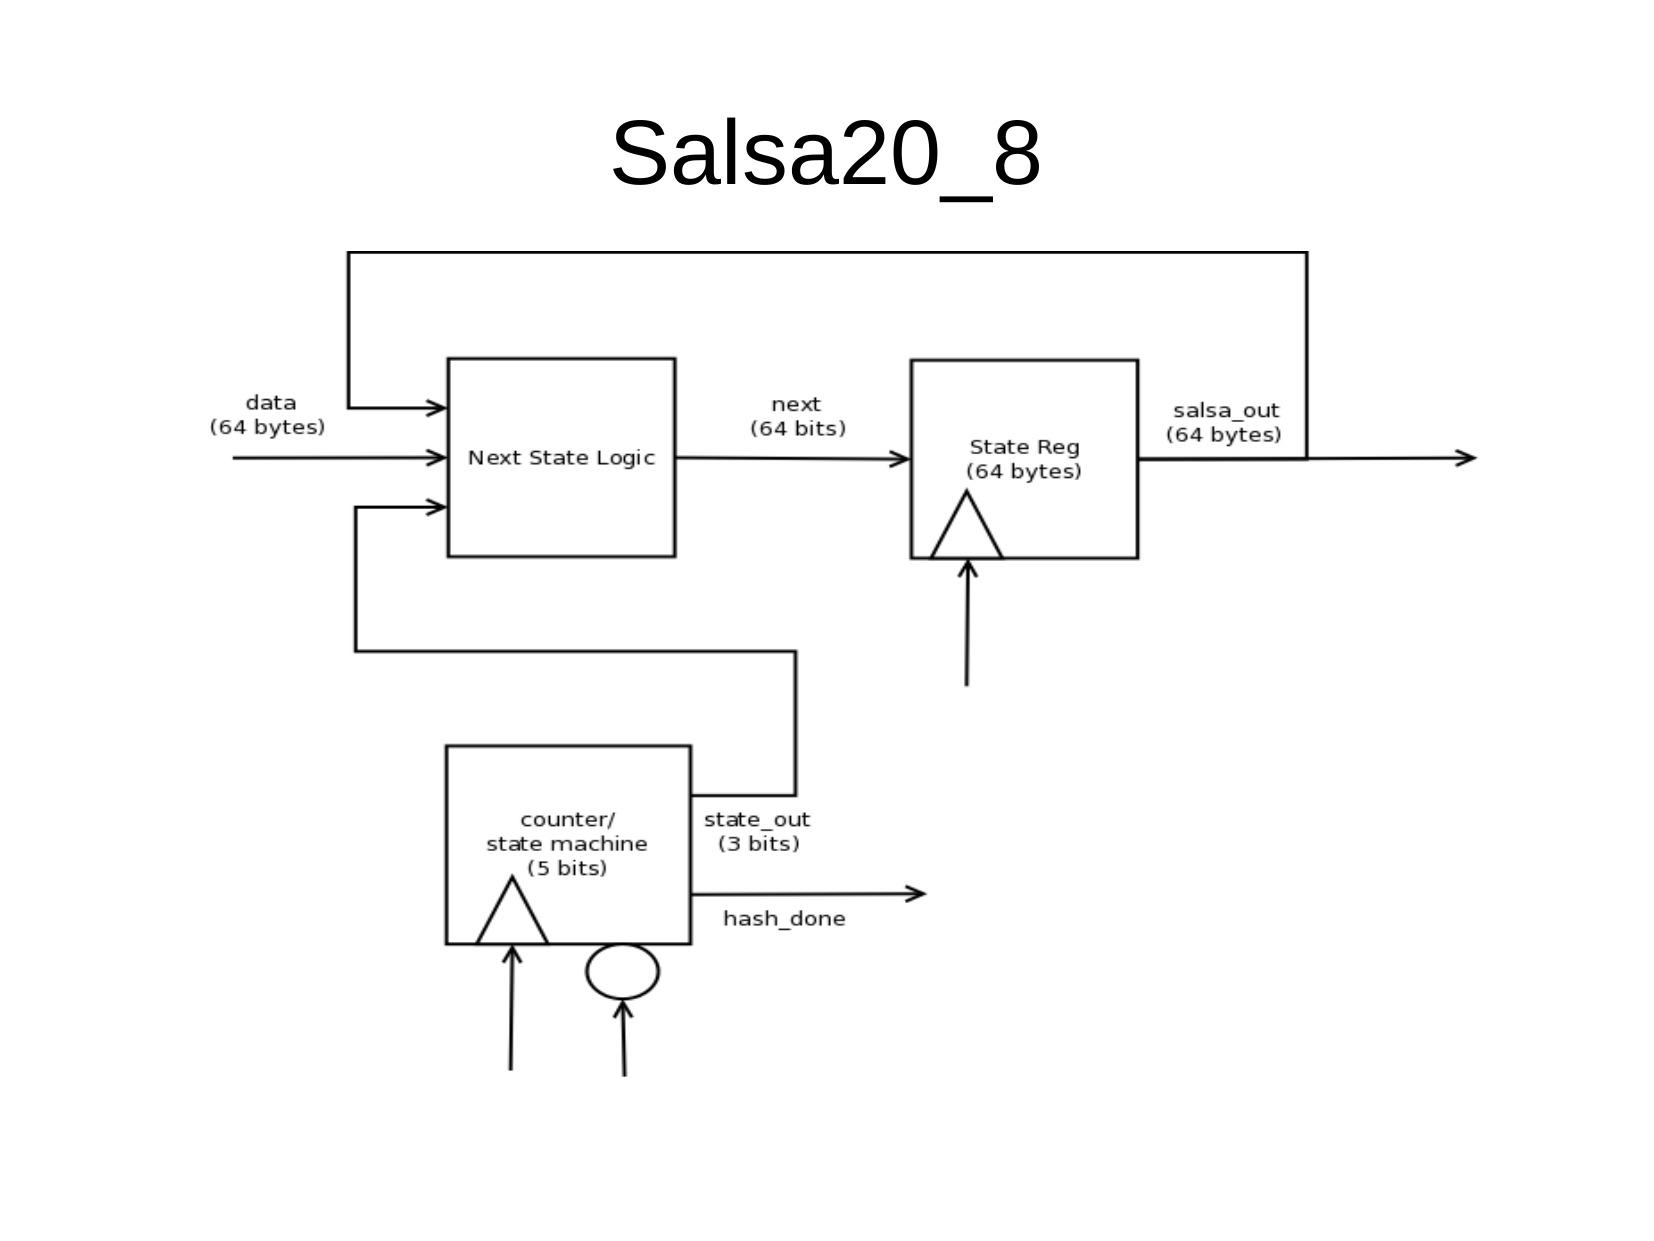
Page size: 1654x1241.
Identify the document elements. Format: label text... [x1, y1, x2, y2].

picture [210, 251, 1484, 1081]
title Salsa20_8 [82, 49, 1571, 257]
